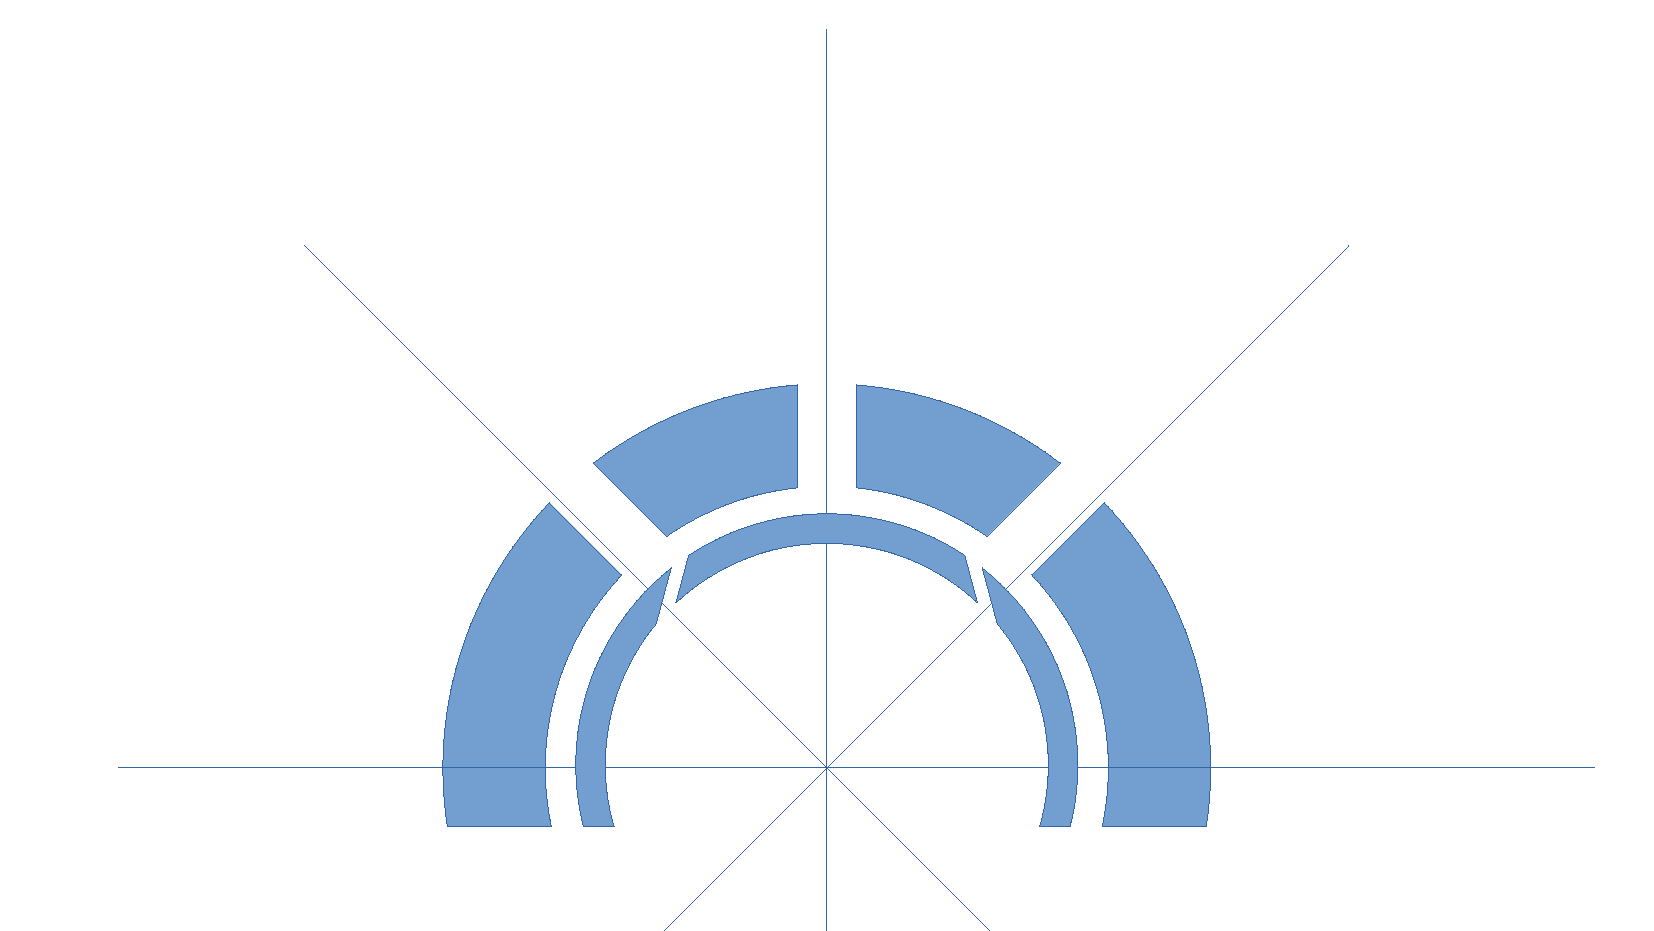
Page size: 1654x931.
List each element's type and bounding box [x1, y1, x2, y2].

text_box [442, 768, 552, 827]
text_box [593, 384, 798, 537]
text_box [442, 502, 622, 767]
text_box [1102, 768, 1211, 827]
text_box [856, 384, 1061, 537]
text_box [982, 567, 1078, 827]
text_box [1031, 502, 1211, 767]
text_box [575, 567, 672, 827]
text_box [675, 513, 978, 603]
